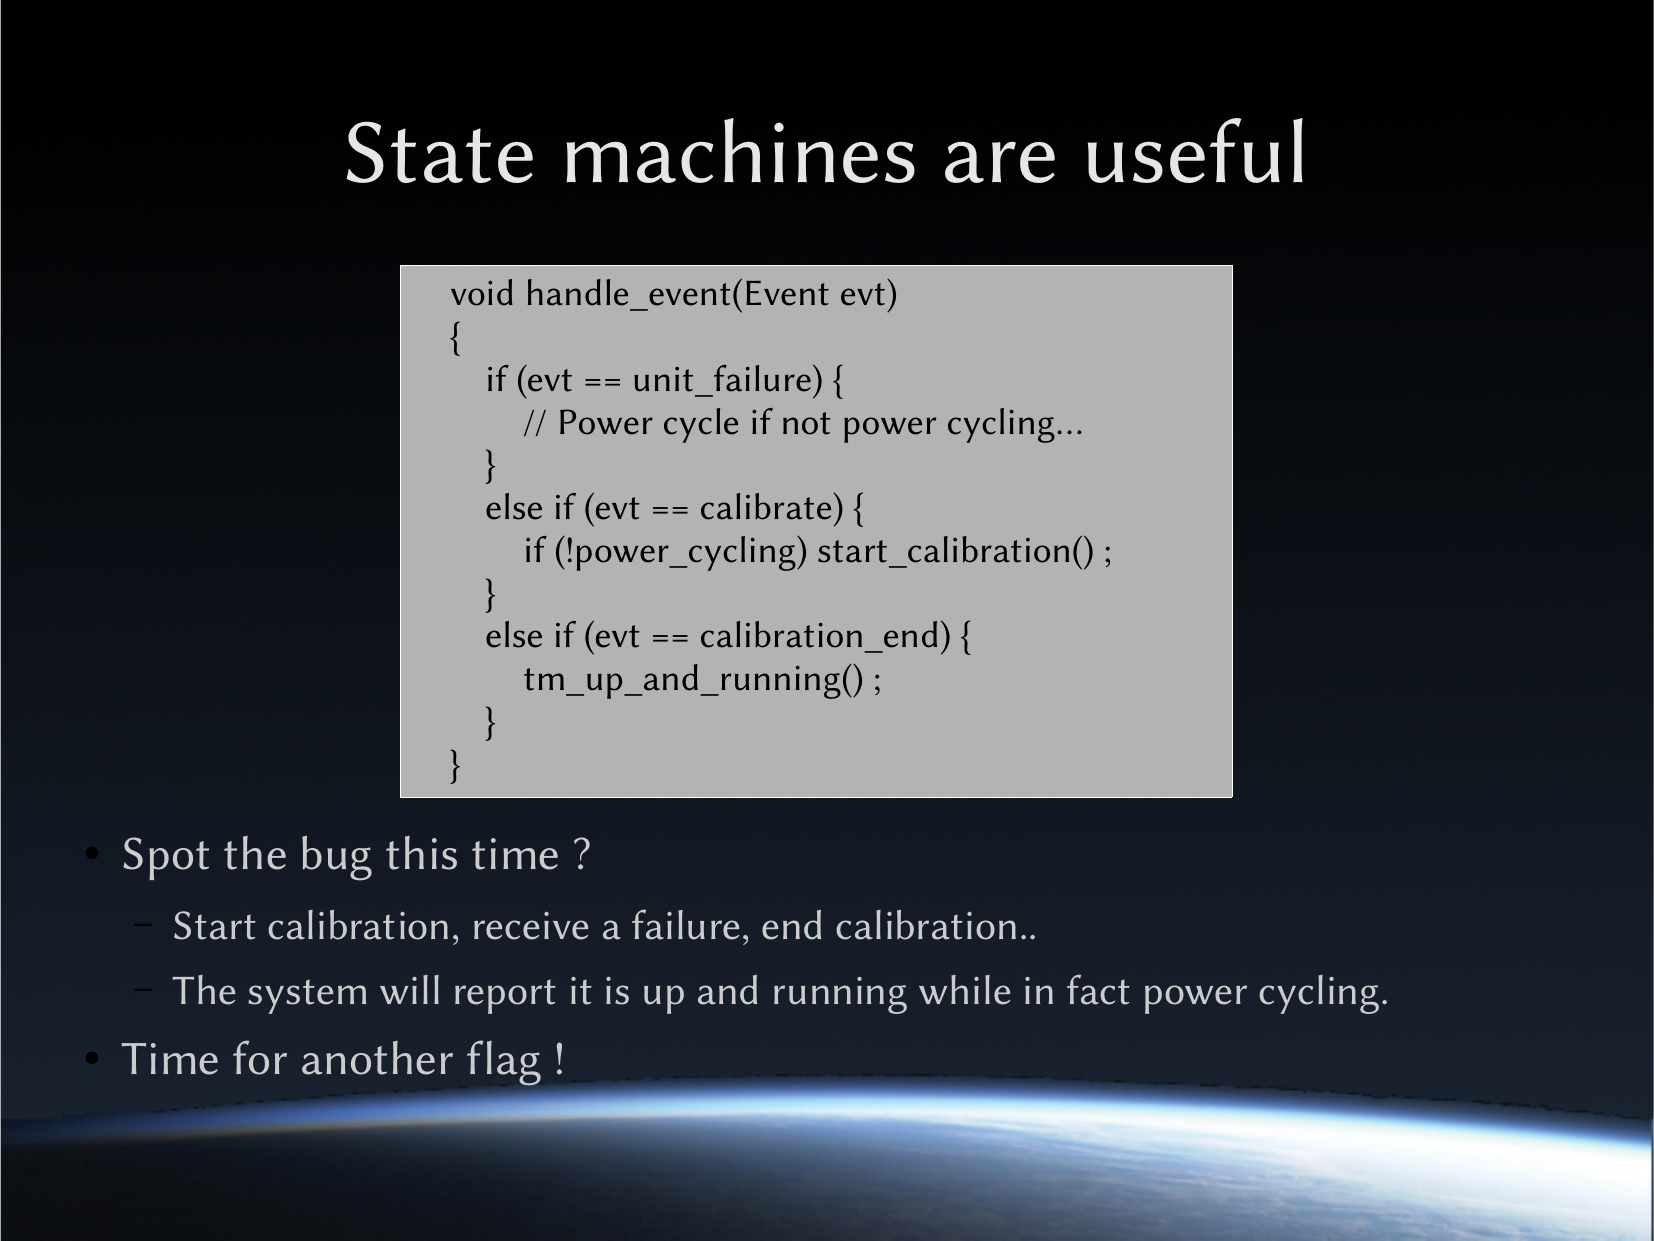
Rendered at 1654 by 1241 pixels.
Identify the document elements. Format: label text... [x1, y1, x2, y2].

picture [0, 0, 1654, 1241]
table_header void handle_event(Event evt) { if (evt == unit_failure) { // Power cycle if not power cycling... } else if (evt == calibrate) { if (!power_cycling) start_calibration() ; } else if (evt == calibration_end) { tm_up_and_running() ; } } [401, 266, 1232, 797]
title State machines are useful [82, 49, 1571, 257]
list Spot the bug this time ? Start calibration, receive a failure, end calibration.. The system will report it is up and running while in fact power cycling. Time for another flag ! [70, 826, 1526, 1087]
